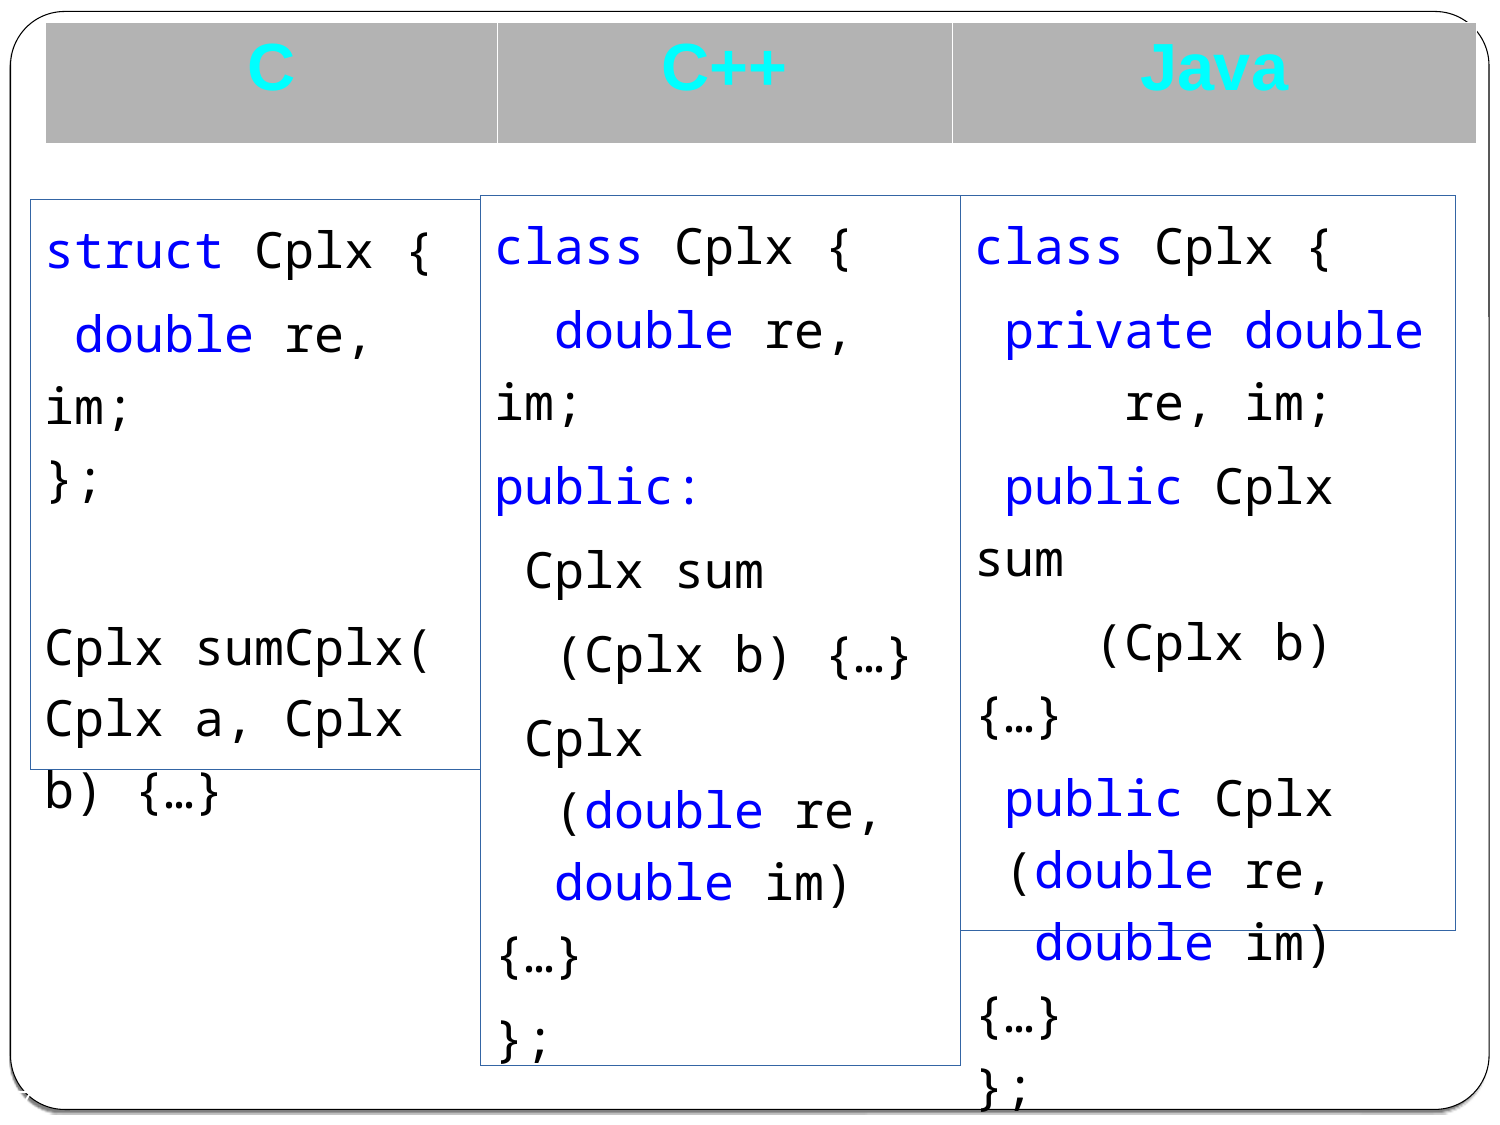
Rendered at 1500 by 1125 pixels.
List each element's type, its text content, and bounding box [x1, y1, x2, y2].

table_header C++ [498, 23, 952, 143]
list struct Cplx { double re, im; }; Cplx sumCplx( Cplx a, Cplx b) {…} [30, 199, 480, 770]
list class Cplx { private double re, im; public Cplx sum (Cplx b) {…} public Cplx (double re, double im) {…} }; [961, 195, 1456, 931]
slide_number <number> [0, 1074, 50, 1125]
table_header C [46, 23, 497, 143]
list class Cplx { double re, im; public: Cplx sum (Cplx b) {…} Cplx (double re, double im) {…} }; [480, 195, 961, 1066]
table_header Java [953, 23, 1476, 143]
